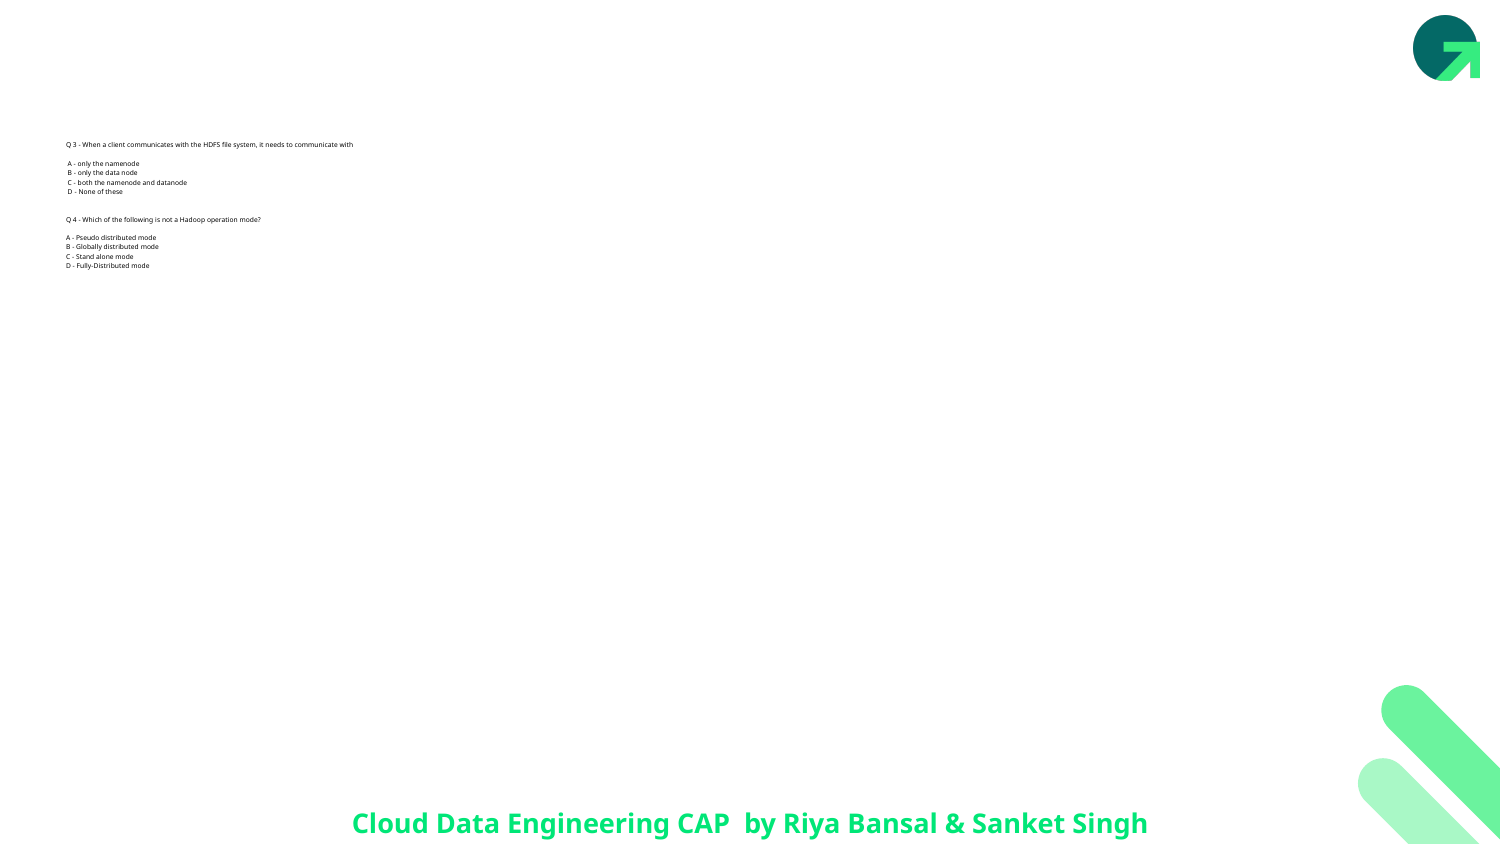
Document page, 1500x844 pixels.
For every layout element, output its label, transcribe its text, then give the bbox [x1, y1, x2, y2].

text_box Cloud Data Engineering CAP by Riya Bansal & Sanket Singh [0, 795, 1500, 844]
title Q 3 - When a client communicates with the HDFS file system, it needs to communicate with A - only the namenode B - only the data node C - both the namenode and datanode D - None of these Q 4 - Which of the following is not a Hadoop operation mode? A - Pseudo distributed mode B - Globally distributed mode C - Stand alone mode D - Fully-Distributed mode [51, 125, 1449, 314]
picture [1413, 15, 1480, 81]
